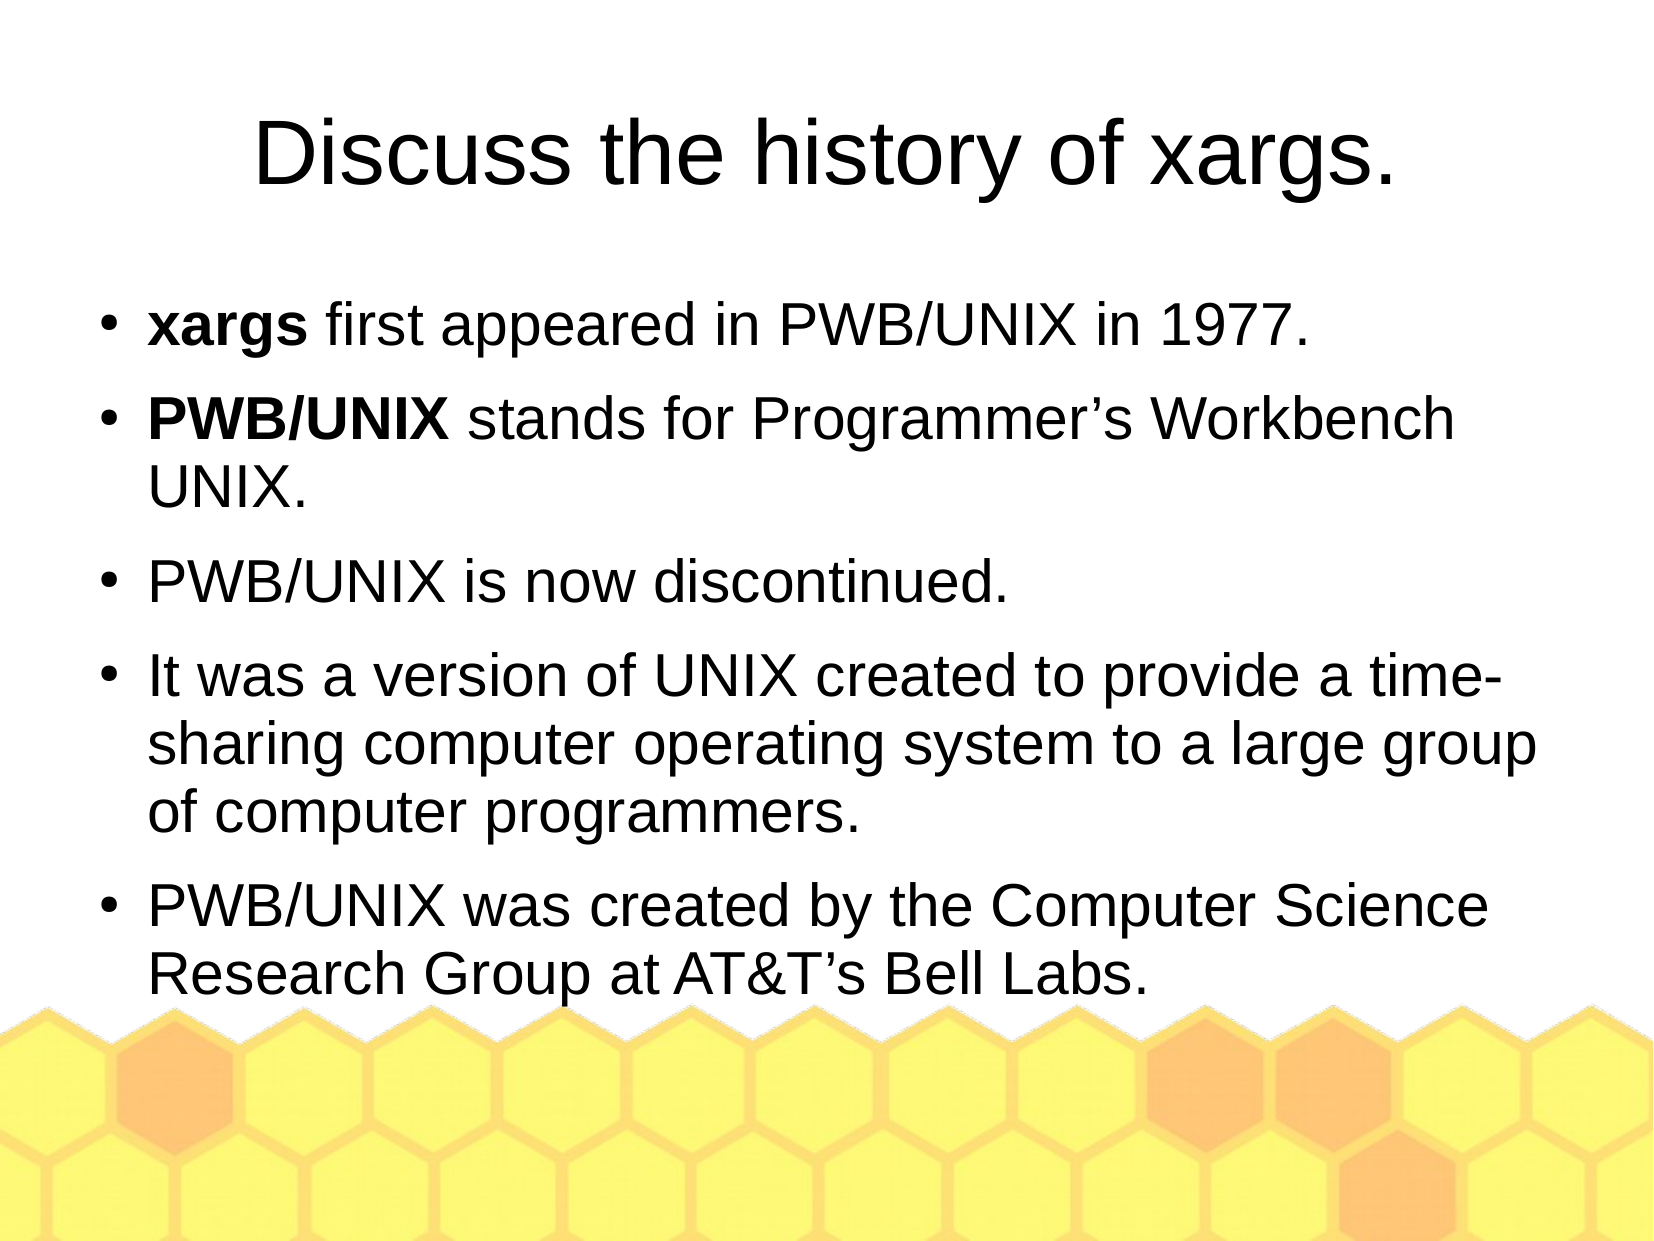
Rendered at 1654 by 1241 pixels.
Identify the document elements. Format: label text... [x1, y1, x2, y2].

list xargs first appeared in PWB/UNIX in 1977. PWB/UNIX stands for Programmer’s Workbench UNIX. PWB/UNIX is now discontinued. It was a version of UNIX created to provide a time-sharing computer operating system to a large group of computer programmers. PWB/UNIX was created by the Computer Science Research Group at AT&T’s Bell Labs. [82, 290, 1571, 1010]
title Discuss the history of xargs. [82, 49, 1571, 257]
picture [0, 1001, 1654, 1241]
